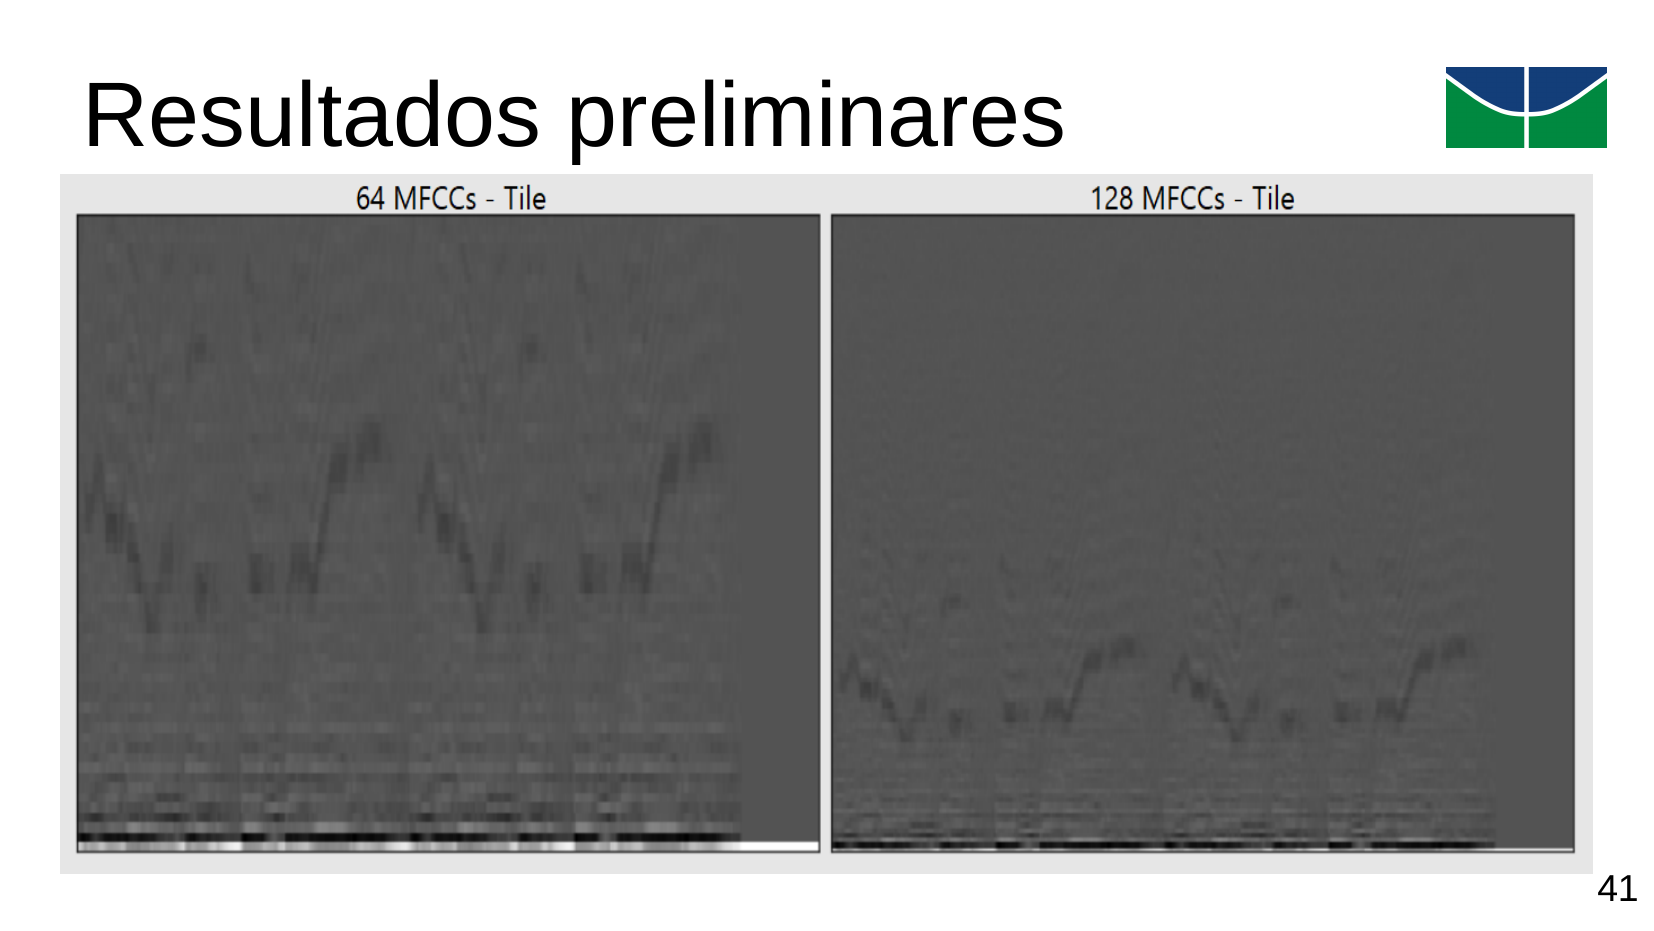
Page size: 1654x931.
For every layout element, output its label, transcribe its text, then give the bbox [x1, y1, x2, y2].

picture [60, 174, 1593, 874]
picture [1571, 67, 1607, 148]
text_box <number> [1024, 860, 1654, 931]
title Resultados preliminares [82, 37, 1571, 174]
